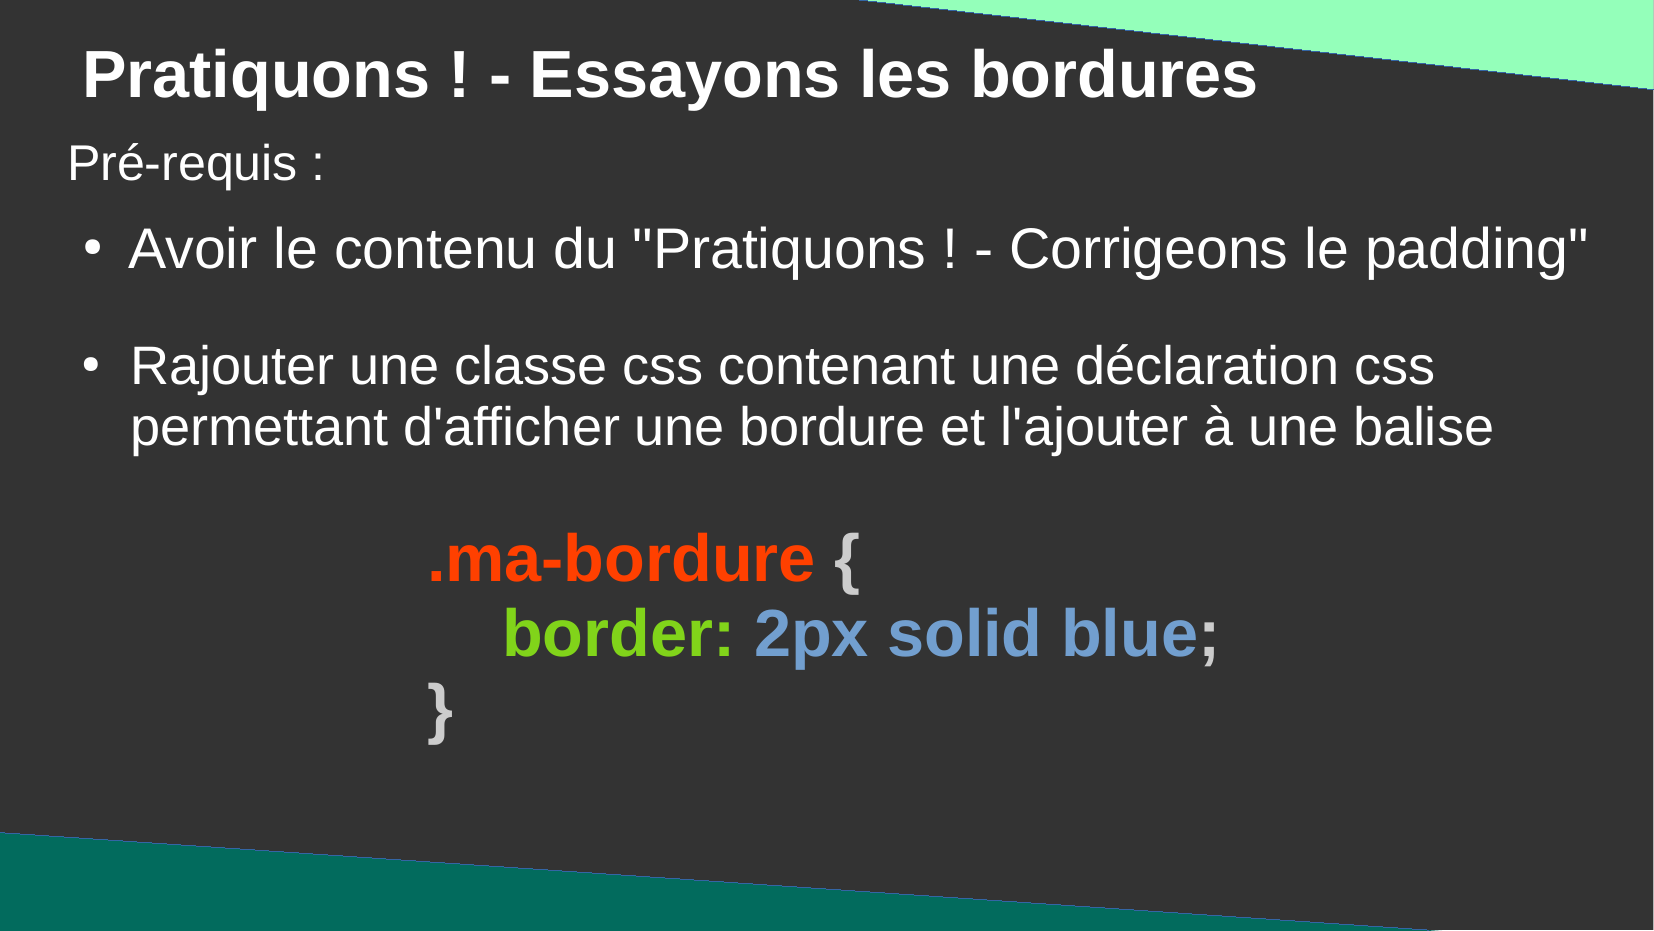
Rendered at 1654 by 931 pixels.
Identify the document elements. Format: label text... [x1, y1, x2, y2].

text_box .ma-bordure { border: 2px solid blue; } [412, 513, 1242, 753]
list Pré-requis : Avoir le contenu du "Pratiquons ! - Corrigeons le padding" [67, 135, 1607, 293]
list Rajouter une classe css contenant une déclaration css permettant d'afficher une bordure et l'ajouter à une balise [64, 335, 1589, 505]
text_box [859, 0, 1654, 90]
title Pratiquons ! - Essayons les bordures [82, 37, 1571, 114]
